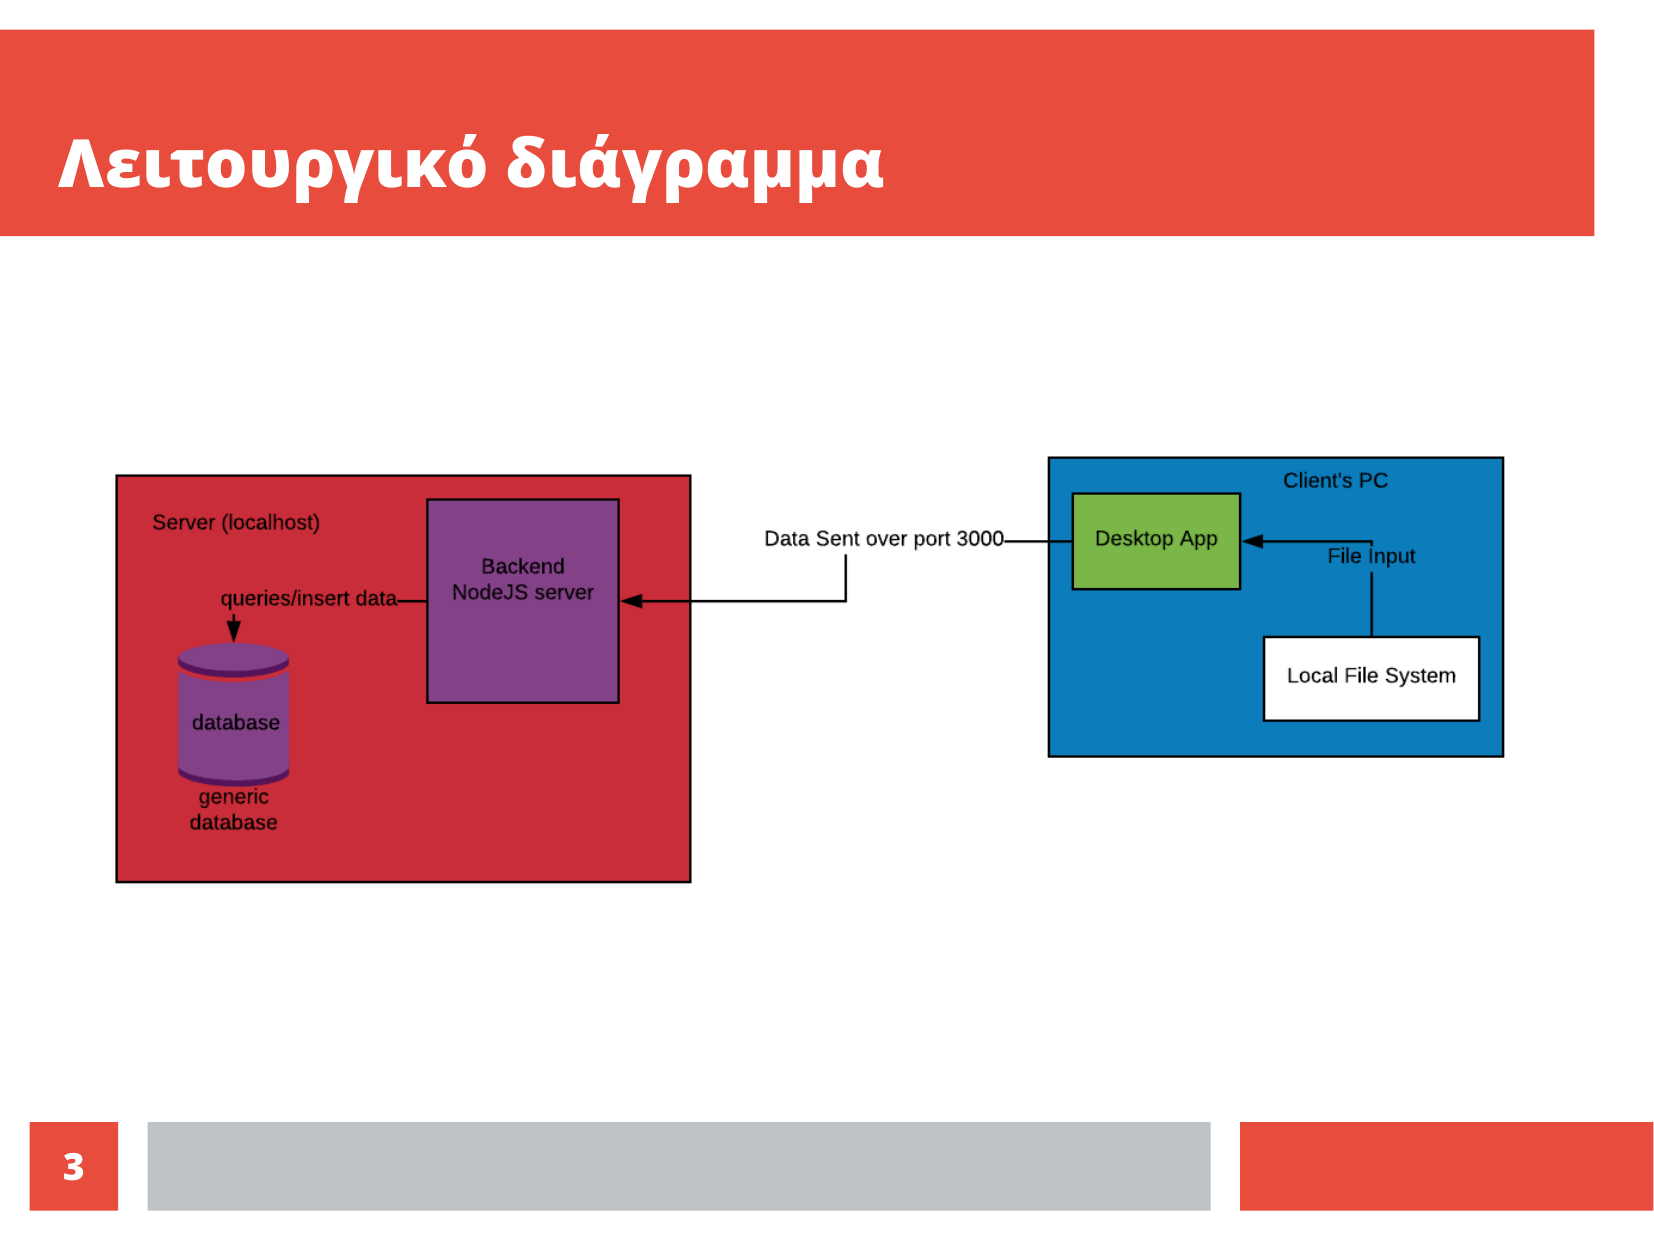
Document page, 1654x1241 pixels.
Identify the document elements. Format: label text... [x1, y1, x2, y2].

picture [45, 398, 1551, 931]
title Λειτουργικό διάγραμμα [59, 59, 1595, 207]
